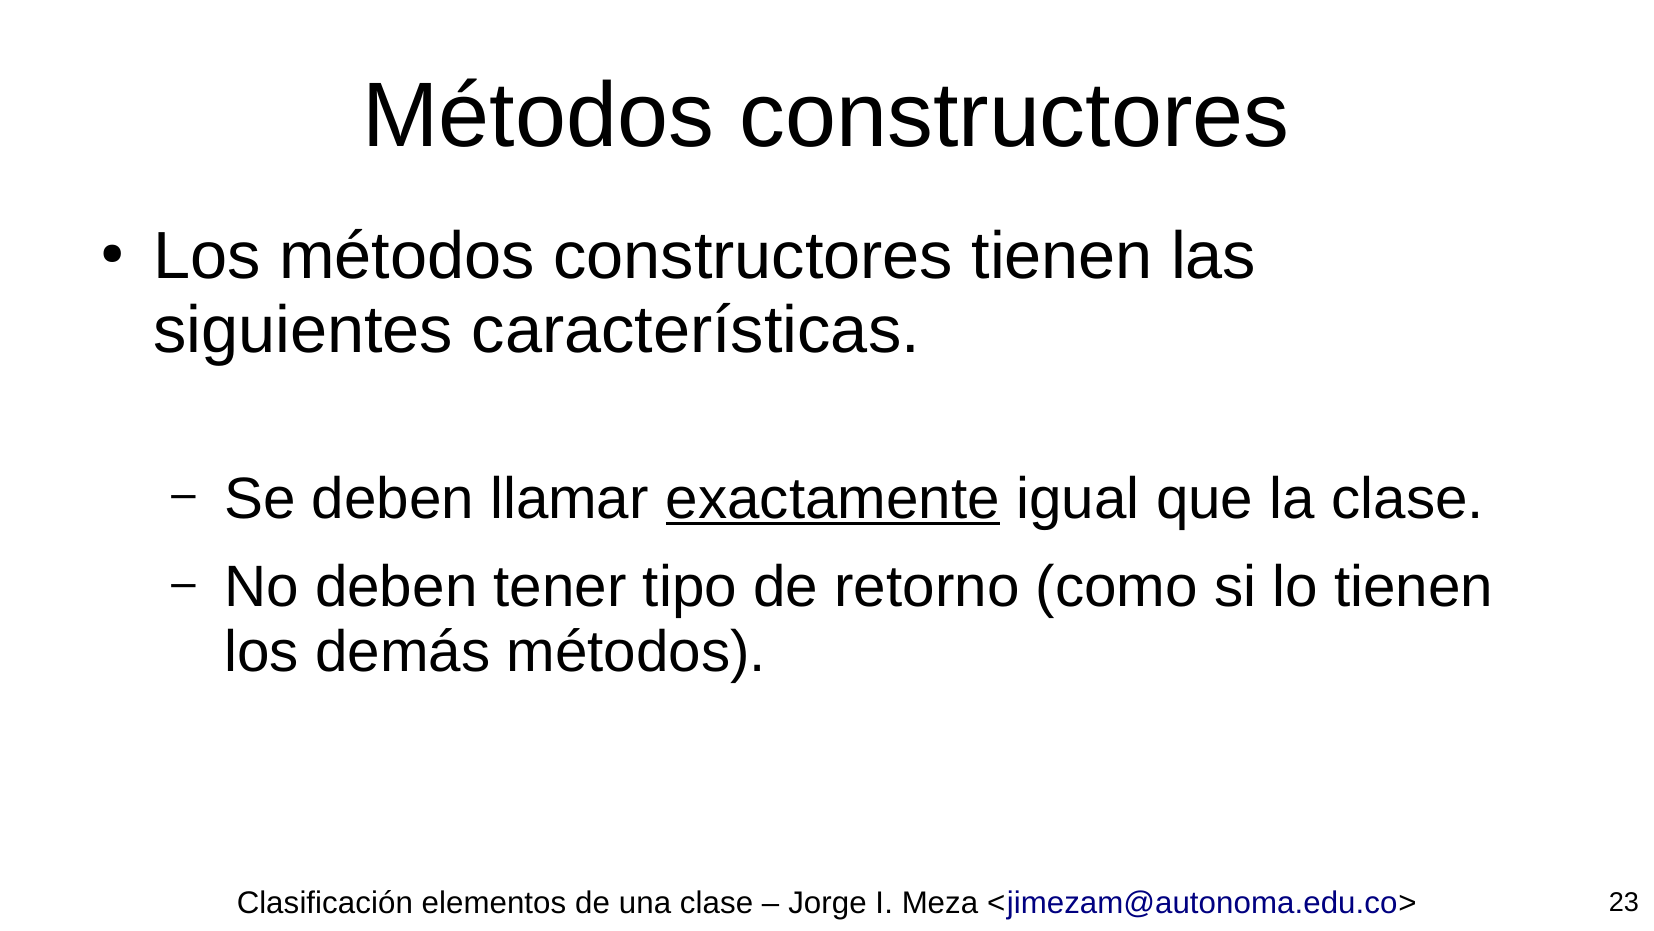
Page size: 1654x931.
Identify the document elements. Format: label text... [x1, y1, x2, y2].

title Métodos constructores [82, 37, 1571, 193]
list Los métodos constructores tienen las siguientes características. Se deben llamar exactamente igual que la clase. No deben tener tipo de retorno (como si lo tienen los demás métodos). [82, 217, 1571, 879]
